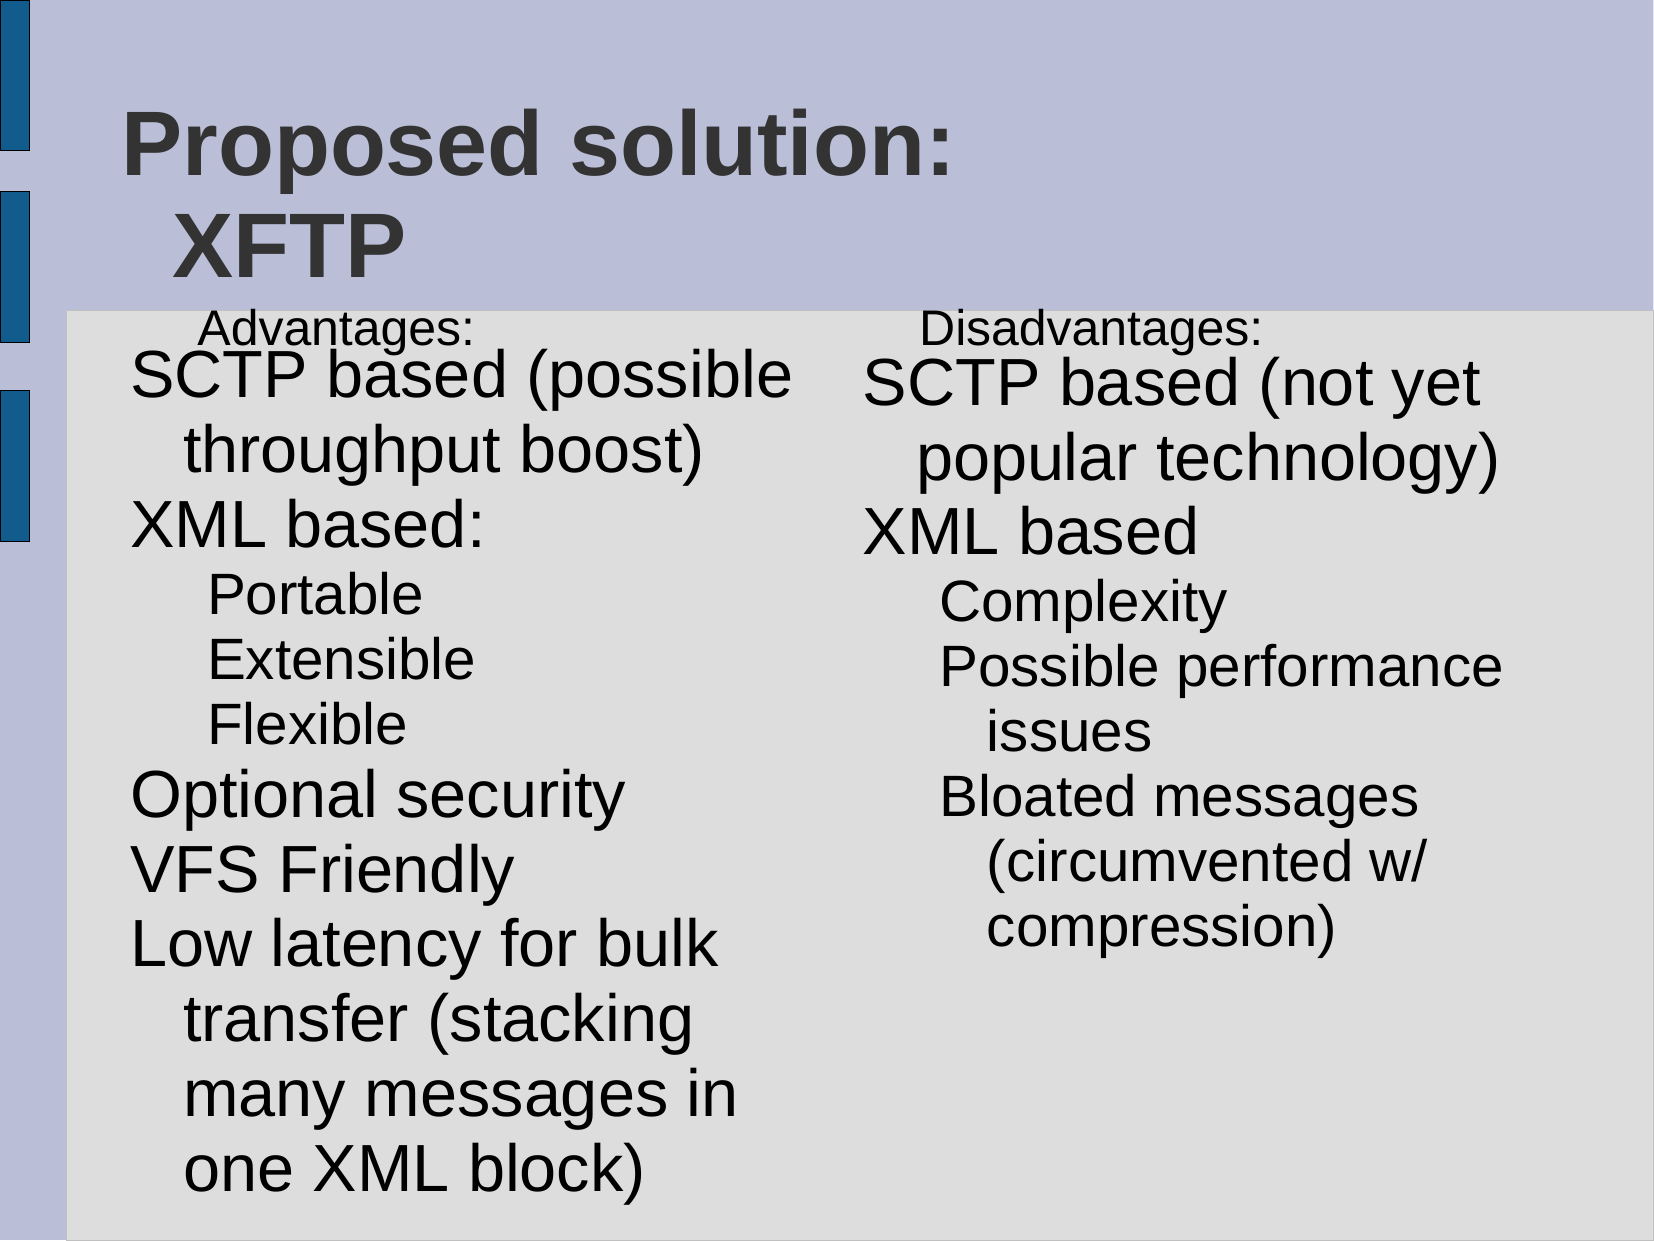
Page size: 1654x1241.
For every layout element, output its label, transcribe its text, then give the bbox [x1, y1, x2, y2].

list SCTP based (not yet popular technology) XML based Complexity Possible performance issues Bloated messages (circumvented w/ compression) [845, 344, 1535, 1127]
text_box Advantages: [197, 300, 526, 356]
title Proposed solution: XFTP [121, 91, 1534, 299]
list SCTP based (possible throughput boost) XML based: Portable Extensible Flexible Optional security VFS Friendly Low latency for bulk transfer (stacking many messages in one XML block) [112, 337, 863, 1206]
text_box Disadvantages: [919, 300, 1313, 356]
